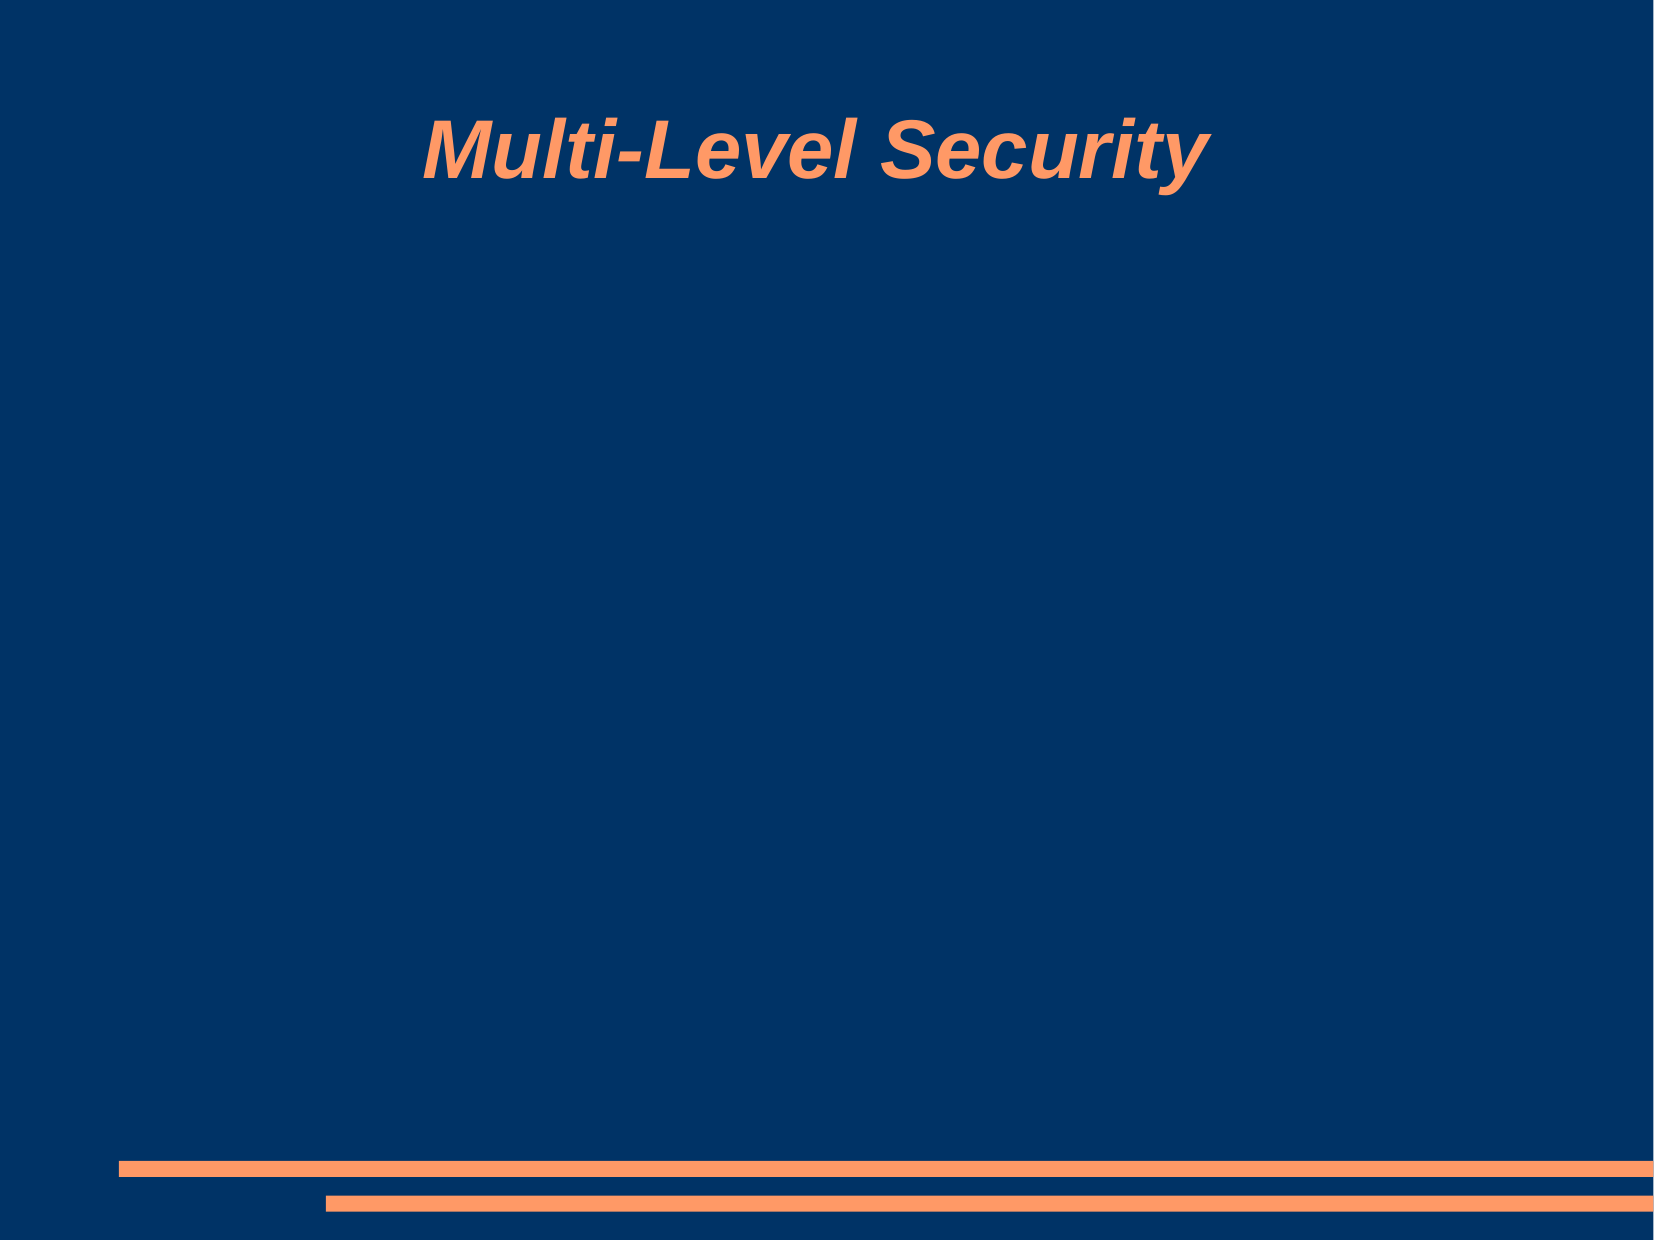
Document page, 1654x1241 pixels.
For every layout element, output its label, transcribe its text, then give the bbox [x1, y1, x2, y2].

title Multi-Level Security [121, 53, 1534, 247]
